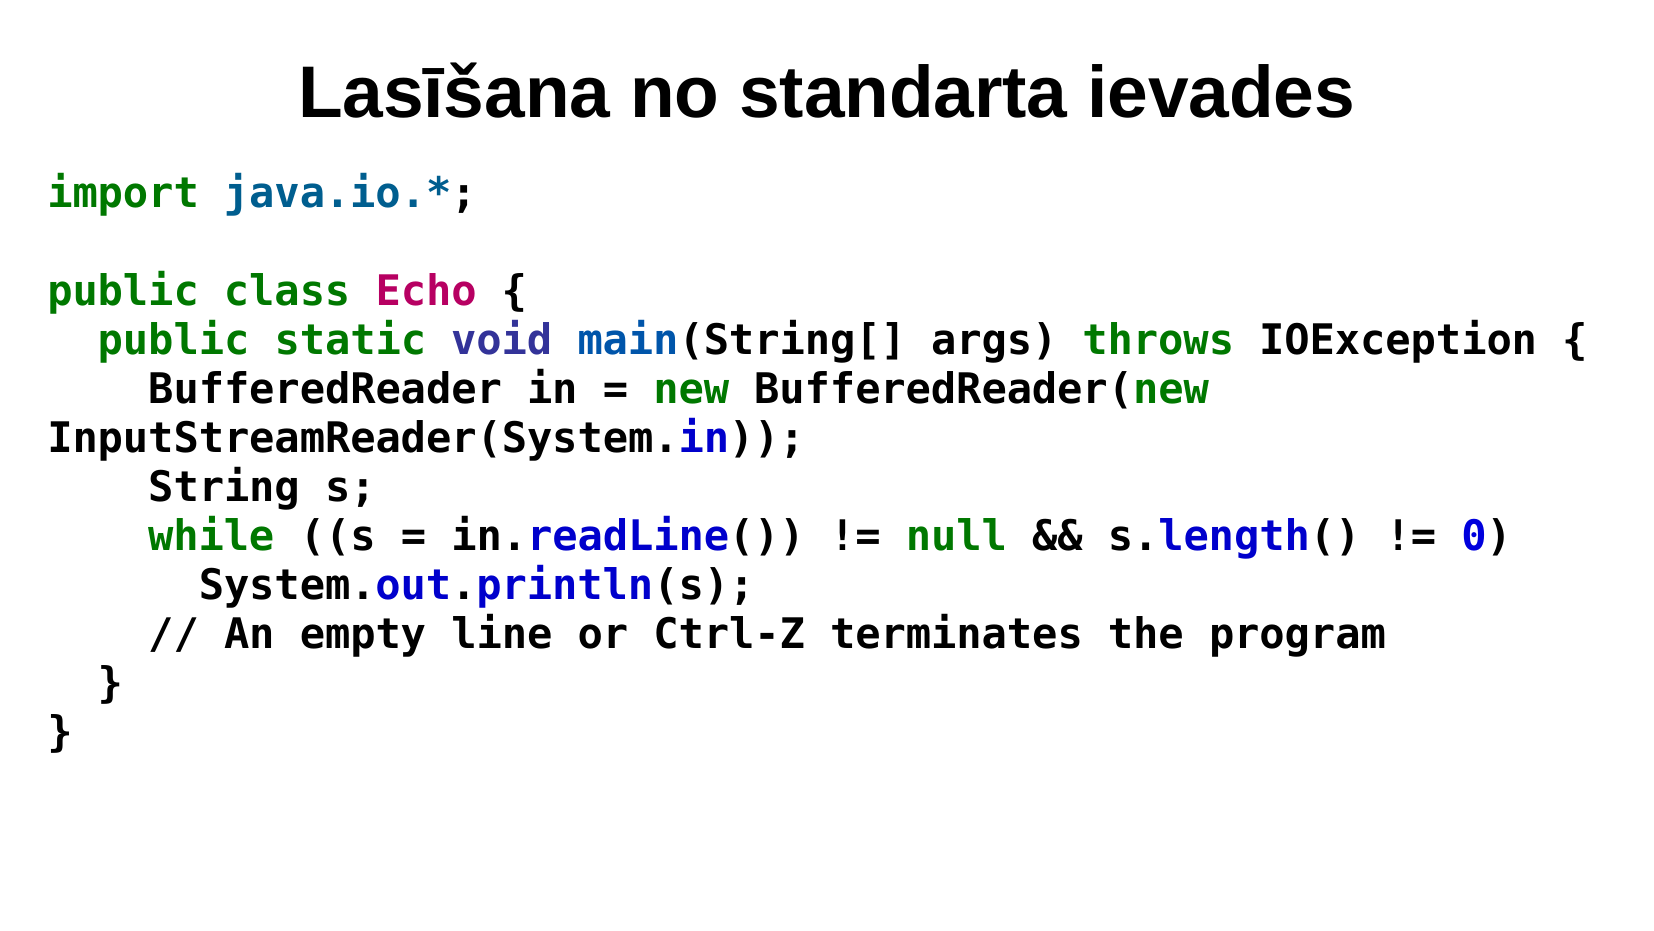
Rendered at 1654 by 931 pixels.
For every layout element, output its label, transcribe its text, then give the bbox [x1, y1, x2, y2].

list import java.io.*; public class Echo { public static void main(String[] args) throws IOException { BufferedReader in = new BufferedReader(new InputStreamReader(System.in)); String s; while ((s = in.readLine()) != null && s.length() != 0) System.out.println(s); // An empty line or Ctrl-Z terminates the program } } [47, 168, 1607, 860]
title Lasīšana no standarta ievades [82, 37, 1571, 147]
